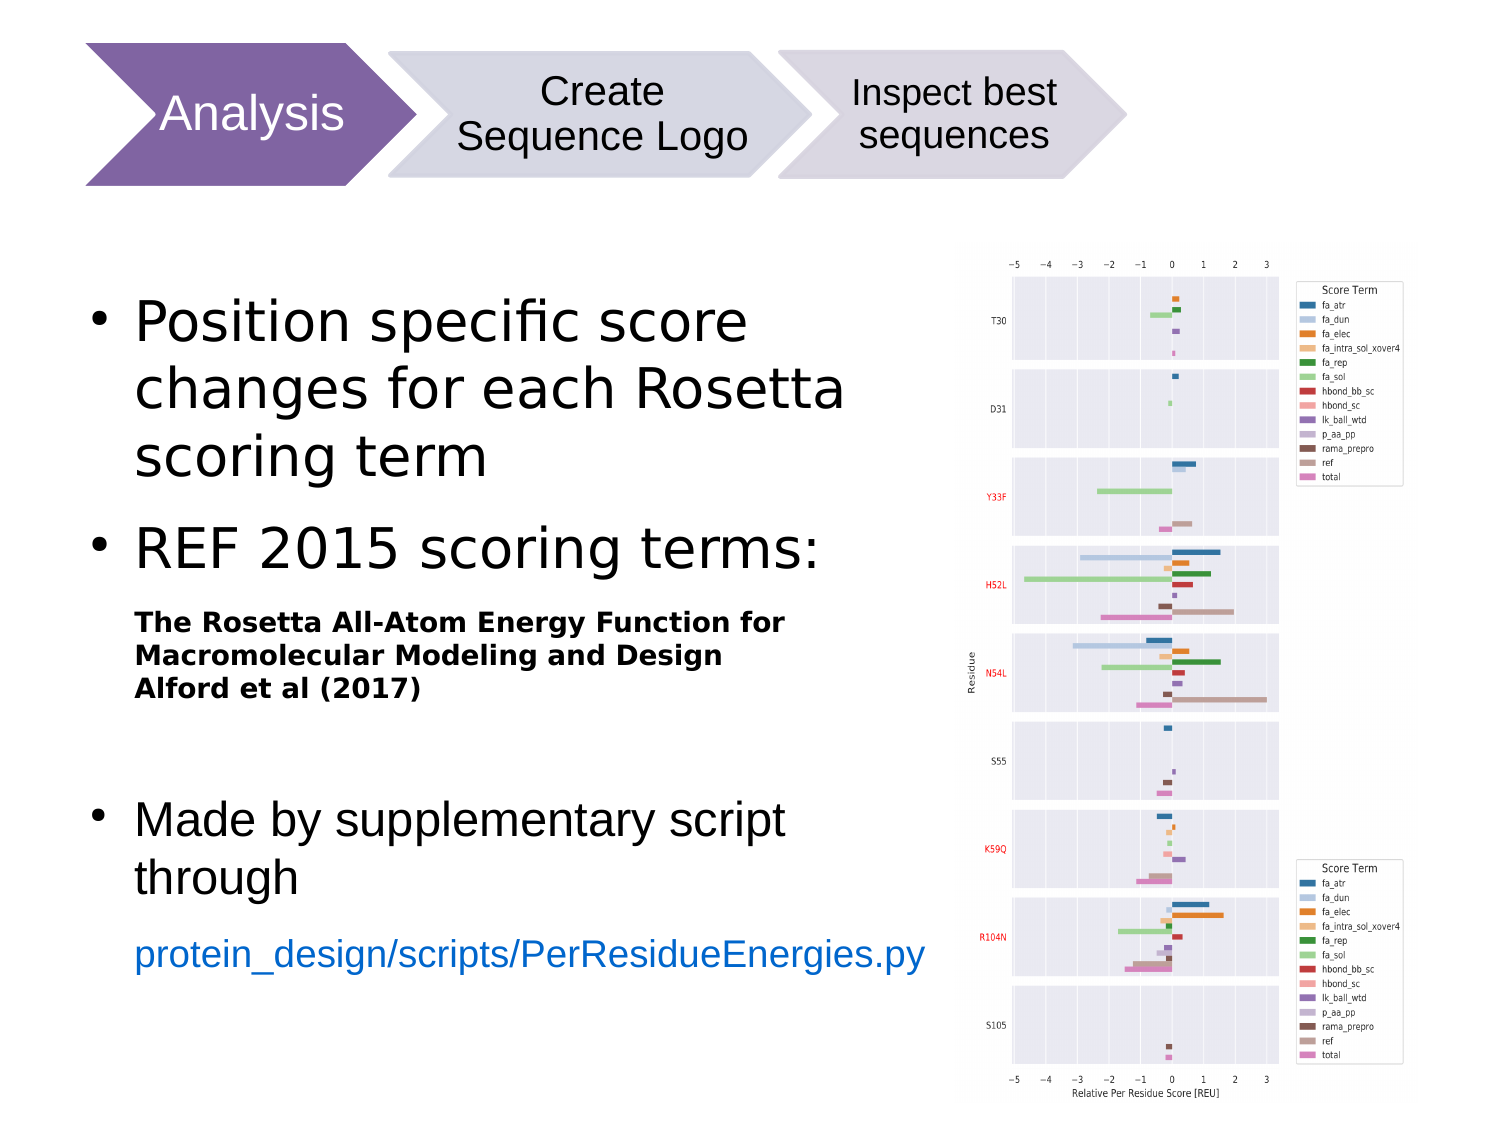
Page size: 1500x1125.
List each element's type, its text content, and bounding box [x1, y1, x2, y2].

text_box Create Sequence Logo [390, 53, 811, 176]
picture [954, 242, 1418, 1103]
list Position specific score changes for each Rosetta scoring term REF 2015 scoring terms: The Rosetta All-Atom Energy Function for Macromolecular Modeling and Design Alford et al (2017) Made by supplementary script through protein_design/scripts/PerResidueEnergies.py [74, 285, 938, 980]
text_box Analysis [79, 40, 421, 189]
text_box Inspect best sequences [780, 51, 1126, 177]
